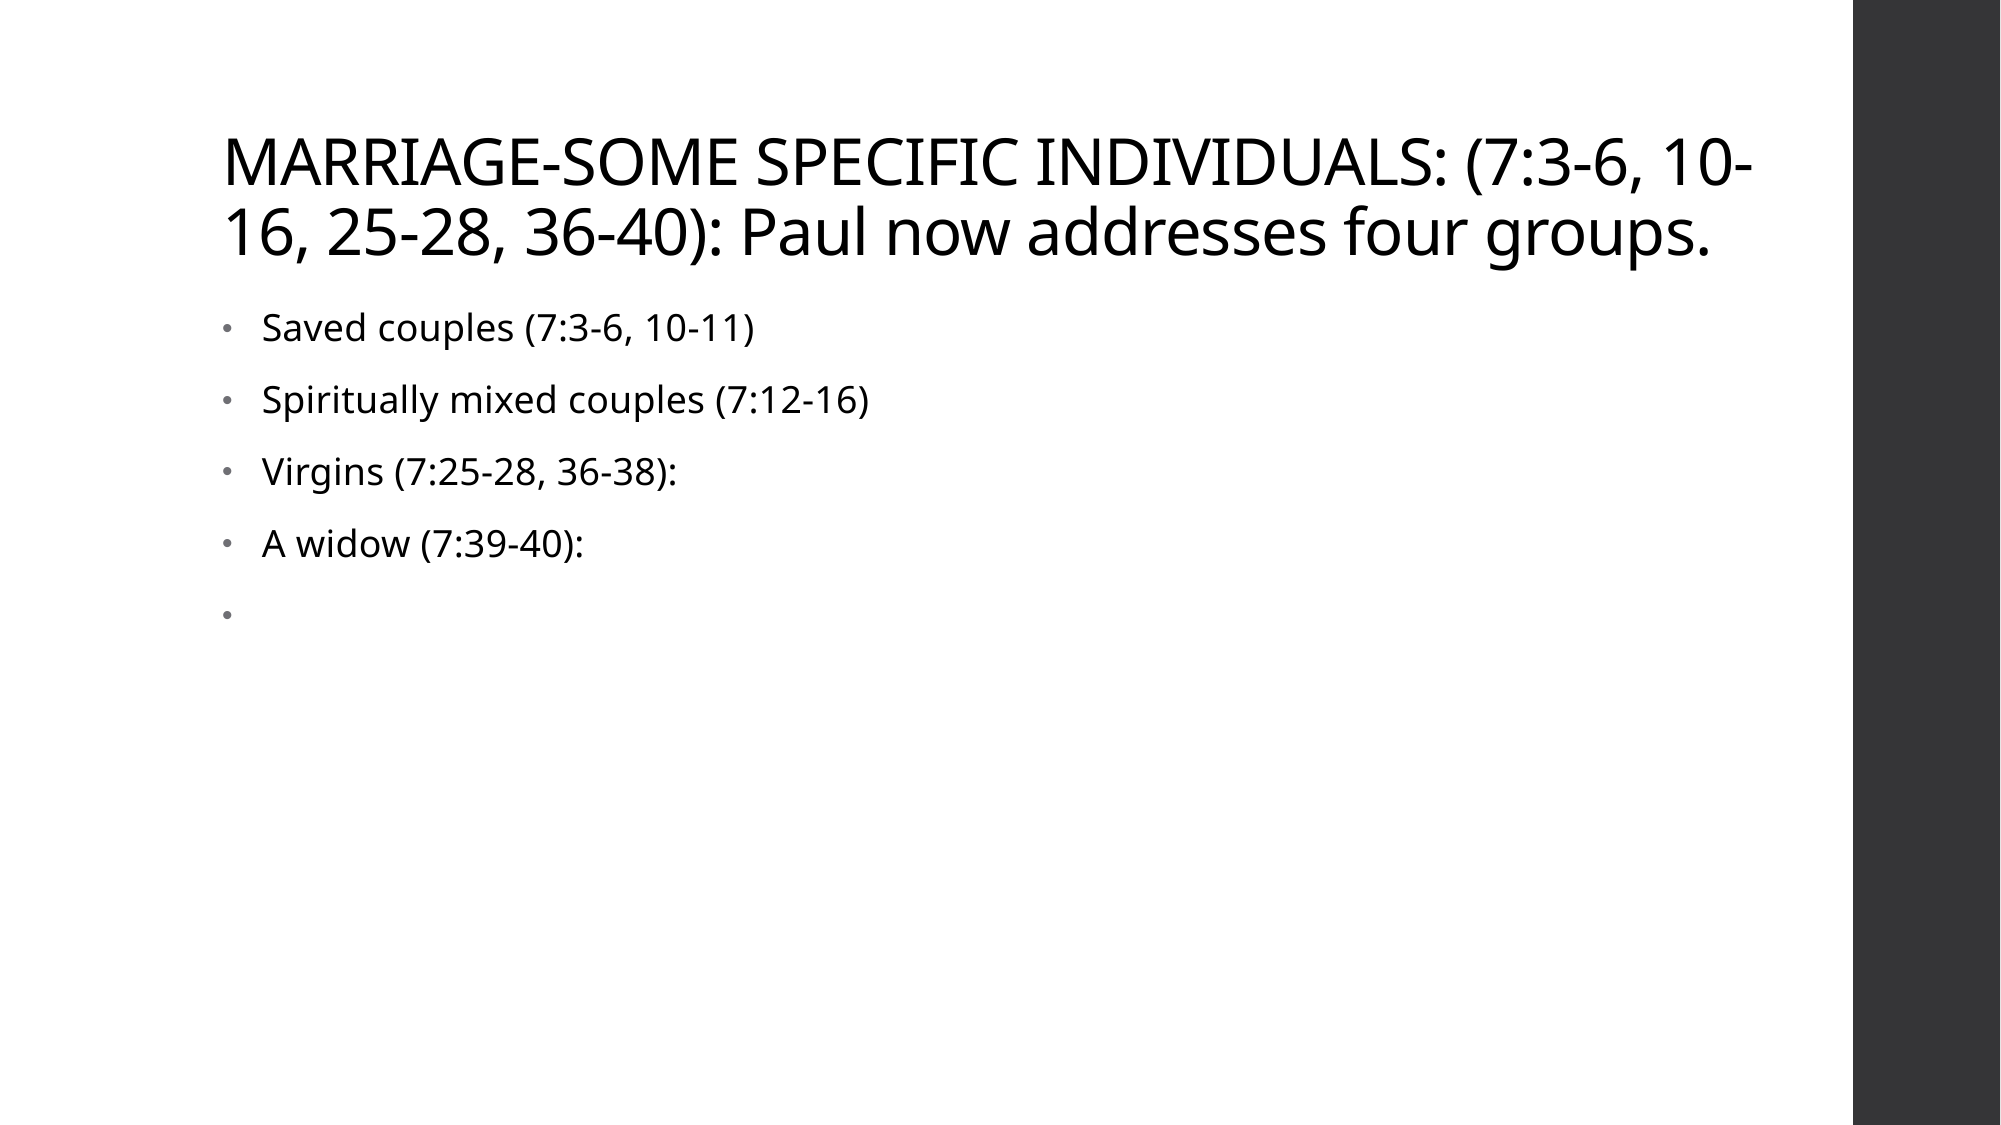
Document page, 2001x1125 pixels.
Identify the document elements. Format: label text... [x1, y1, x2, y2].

list Saved couples (7:3-6, 10-11) Spiritually mixed couples (7:12-16) Virgins (7:25-28, 36-38): A widow (7:39-40): [206, 299, 1617, 1014]
title MARRIAGE-SOME SPECIFIC INDIVIDUALS: (7:3-6, 10-16, 25-28, 36-40): Paul now addresses four groups. [206, 60, 1797, 278]
